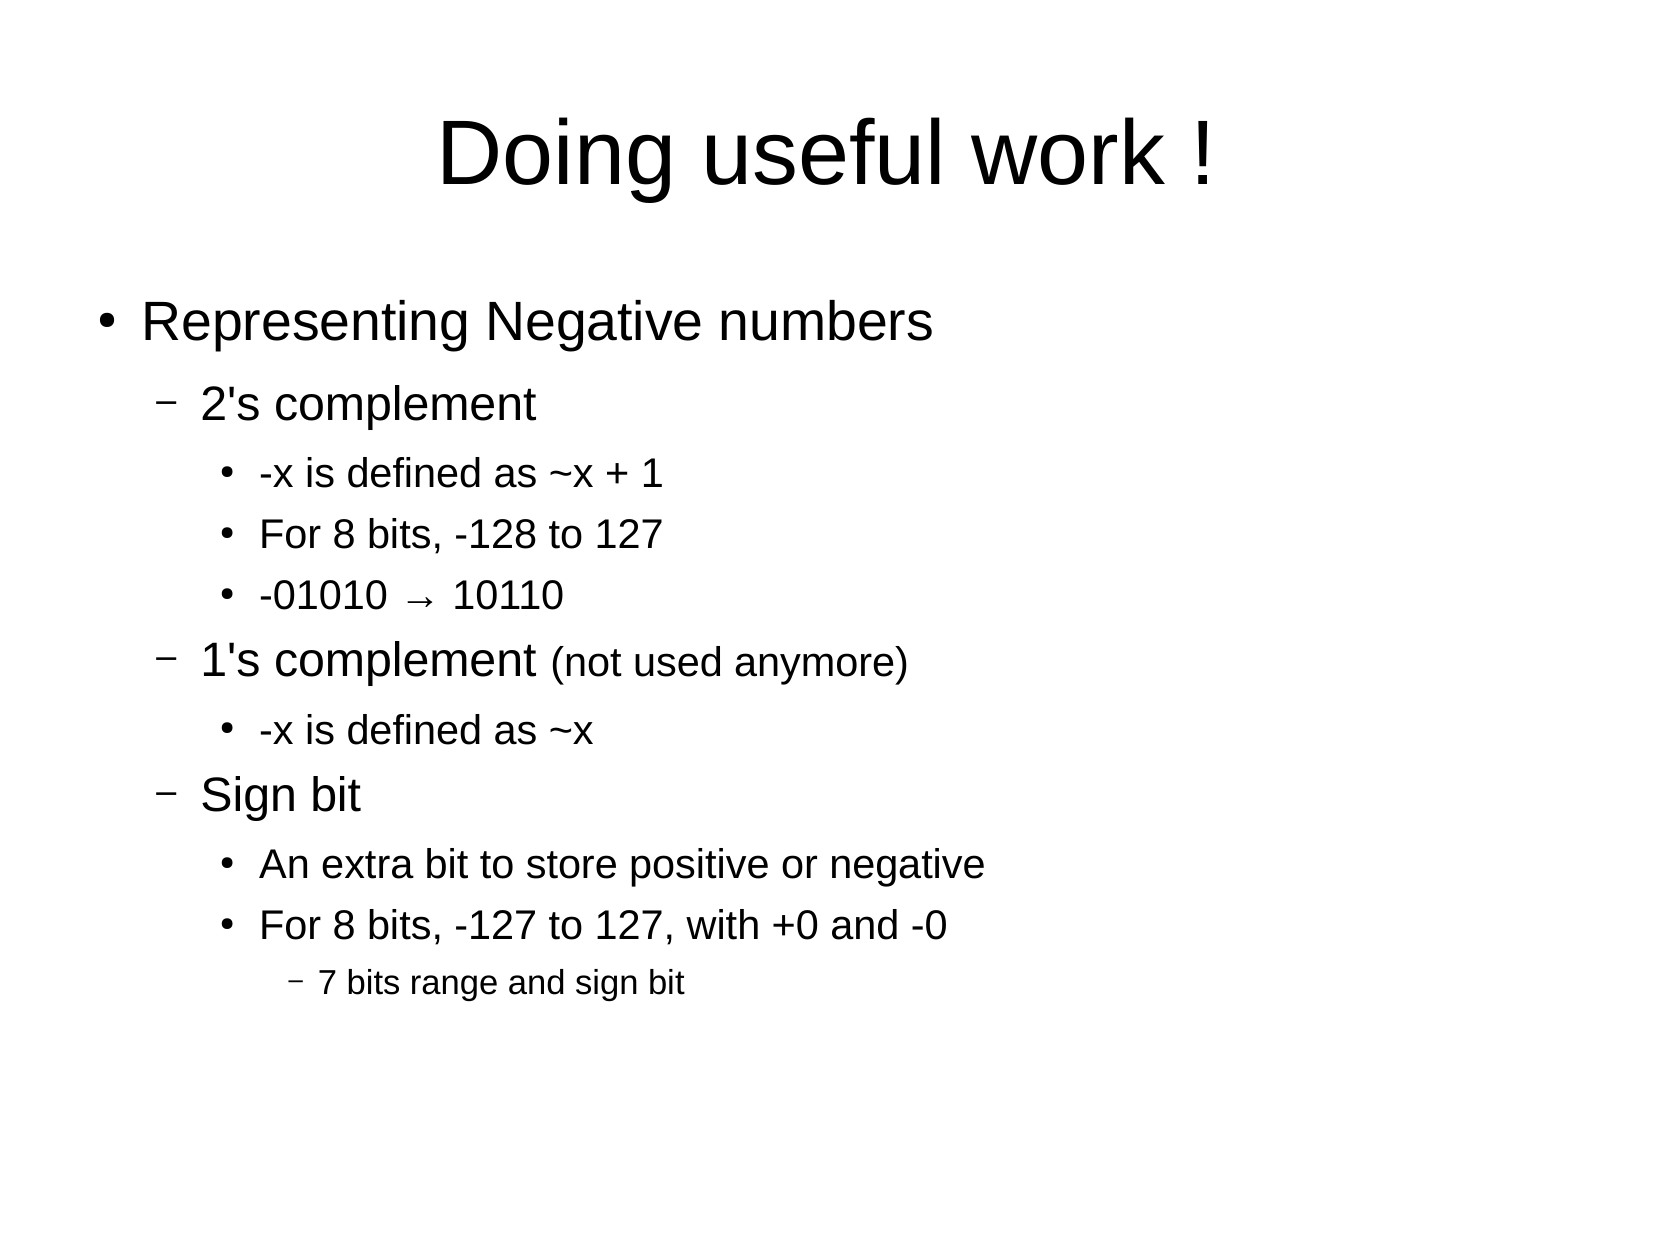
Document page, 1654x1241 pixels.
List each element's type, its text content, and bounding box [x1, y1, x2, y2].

list Representing Negative numbers 2's complement -x is defined as ~x + 1 For 8 bits, -128 to 127 -01010 → 10110 1's complement (not used anymore) -x is defined as ~x Sign bit An extra bit to store positive or negative For 8 bits, -127 to 127, with +0 and -0 7 bits range and sign bit [82, 290, 1571, 1010]
title Doing useful work ! [82, 49, 1571, 257]
